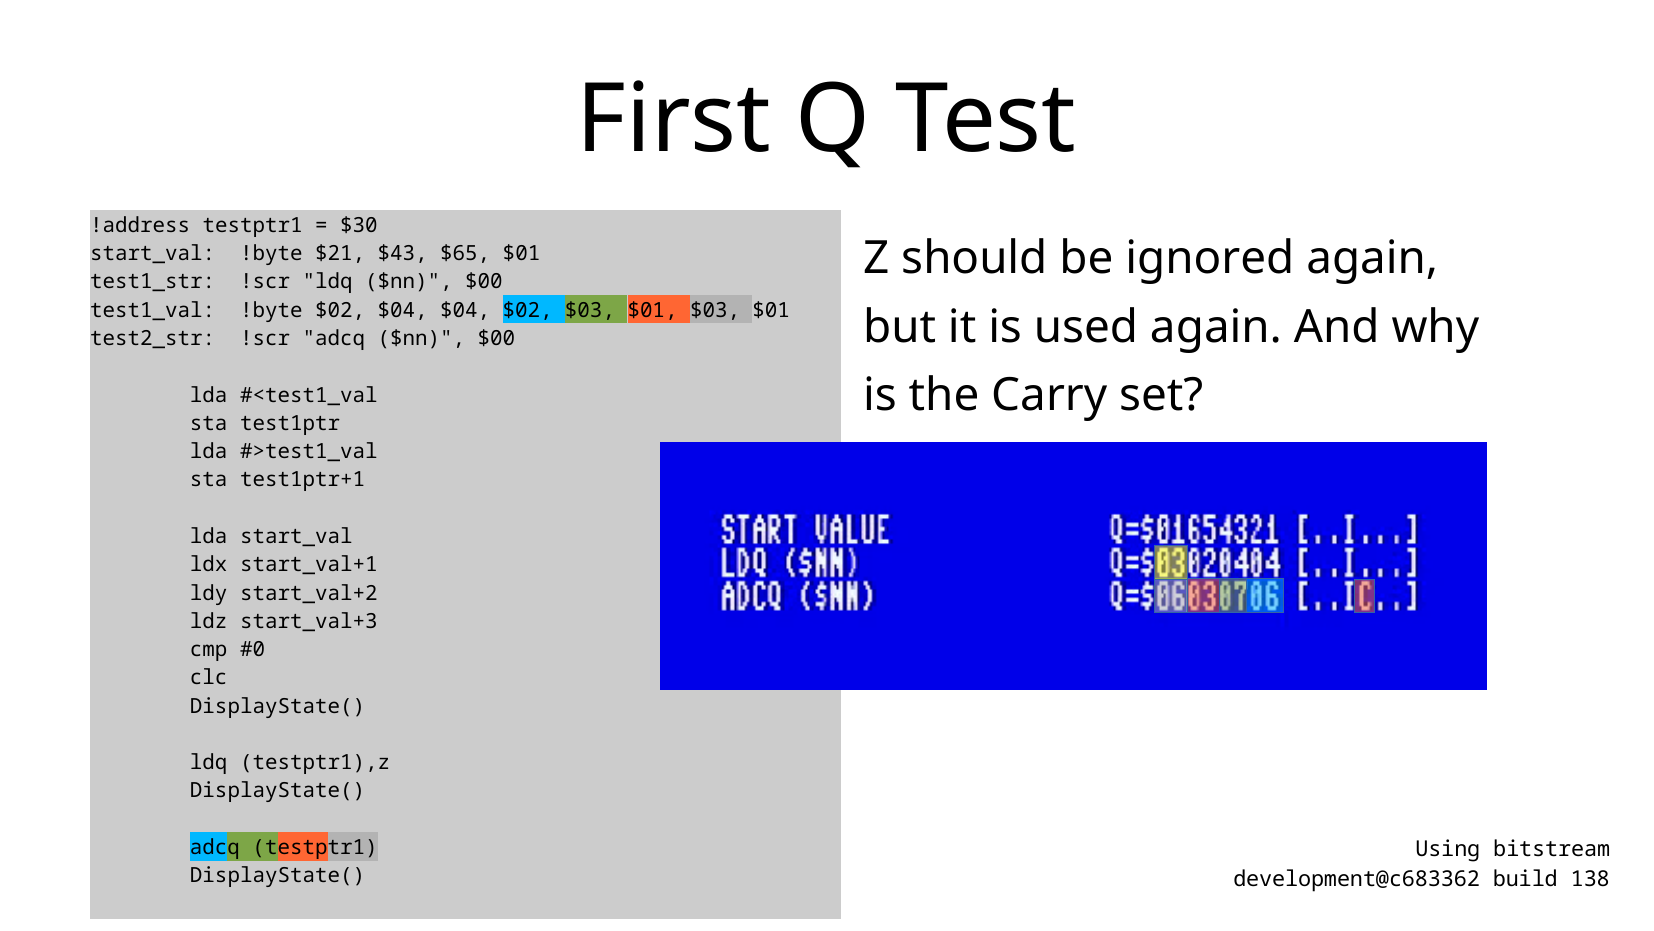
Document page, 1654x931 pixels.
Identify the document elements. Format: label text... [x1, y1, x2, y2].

title First Q Test [82, 37, 1571, 193]
text_box [1354, 579, 1375, 613]
text_box Using bitstream development@c683362 build 138 [1225, 833, 1611, 889]
text_box Z should be ignored again, but it is used again. And why is the Carry set? [863, 224, 1480, 425]
text_box [1154, 545, 1284, 613]
picture [660, 442, 1487, 691]
text_box !address testptr1 = $30 start_val: !byte $21, $43, $65, $01 test1_str: !scr "ldq ($nn)", $00 test1_val: !byte $02, $04, $04, $02, $03, $01, $03, $01 test2_str: !scr "adcq ($nn)", $00 lda #<test1_val sta test1ptr lda #>test1_val sta test1ptr+1 lda start_val ldx start_val+1 ldy start_val+2 ldz start_val+3 cmp #0 clc DisplayState() ldq (testptr1),z DisplayState() adcq (testptr1) DisplayState() [90, 210, 841, 869]
